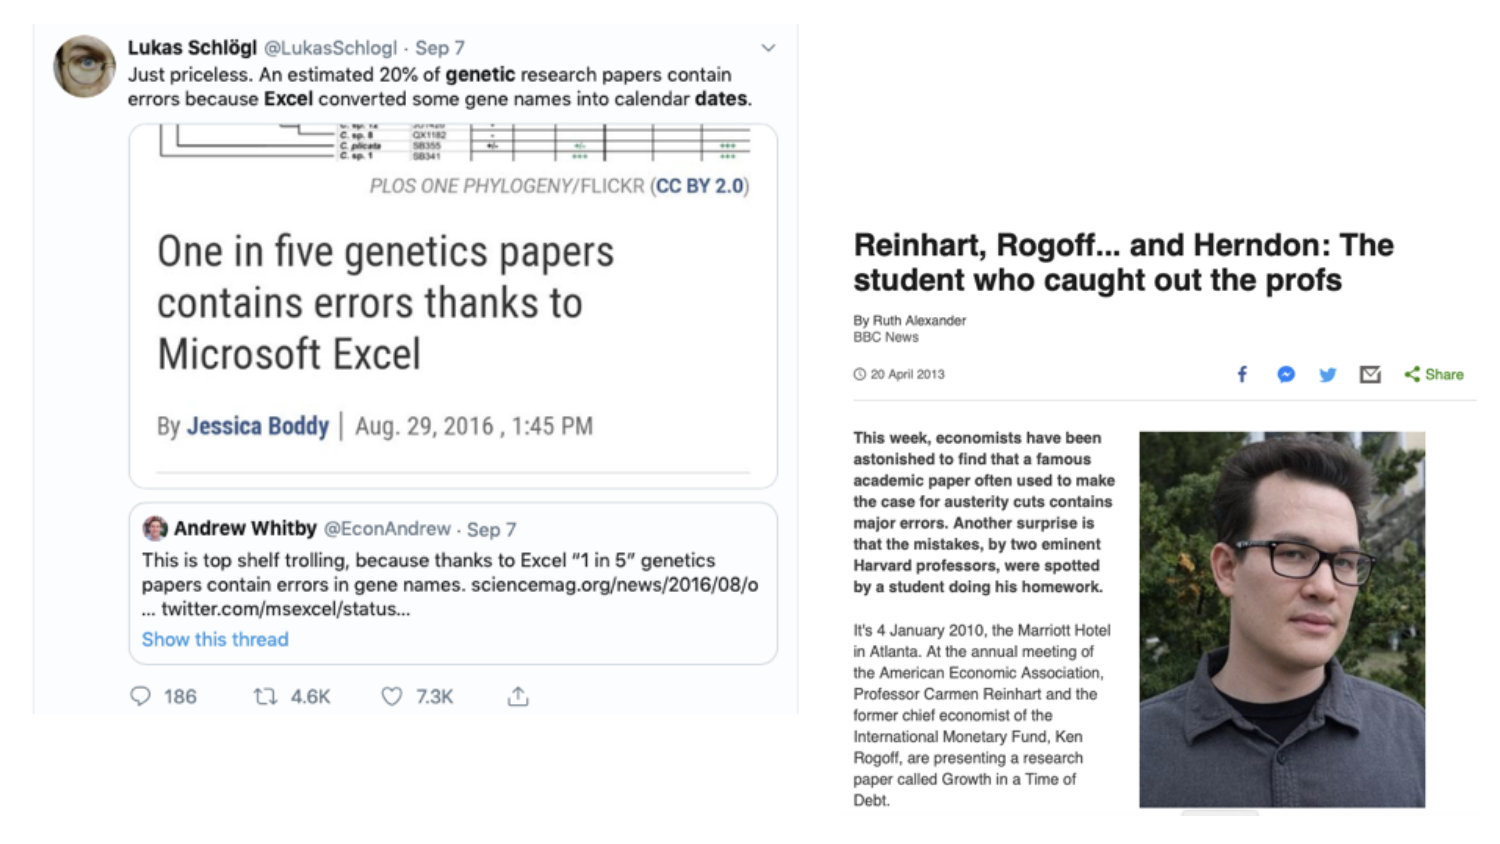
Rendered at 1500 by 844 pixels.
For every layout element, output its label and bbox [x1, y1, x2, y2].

picture [841, 216, 1480, 816]
picture [24, 24, 813, 714]
